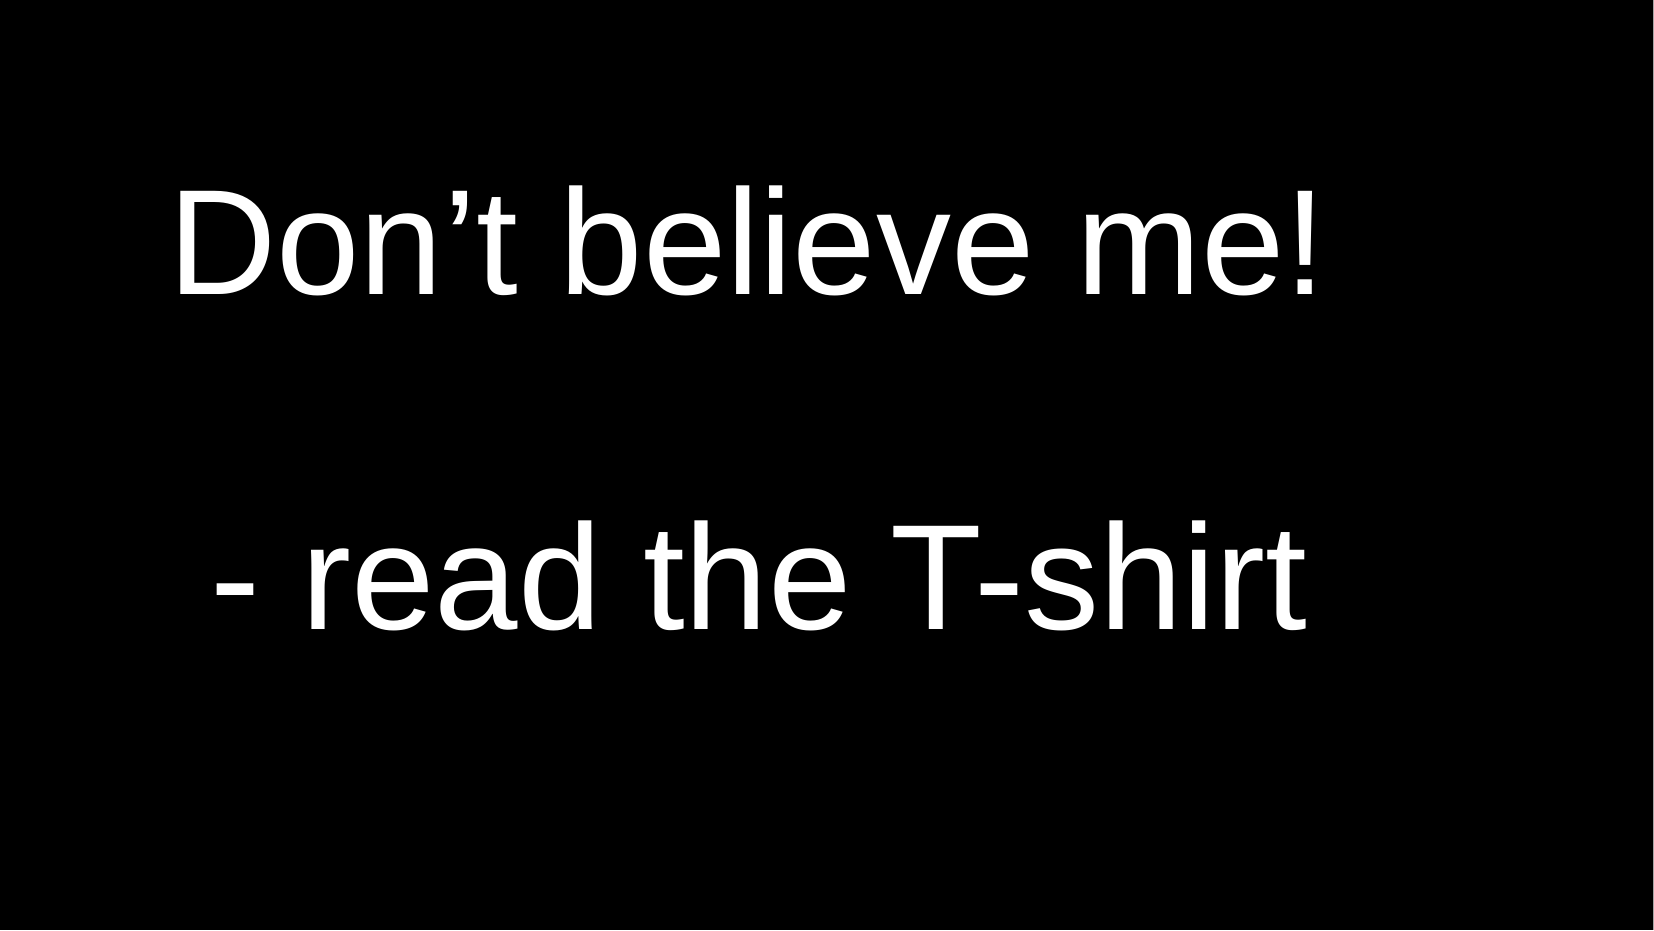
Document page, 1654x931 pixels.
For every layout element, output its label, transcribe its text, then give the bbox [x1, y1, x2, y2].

text_box Don’t believe me! - read the T-shirt [153, 151, 1512, 931]
